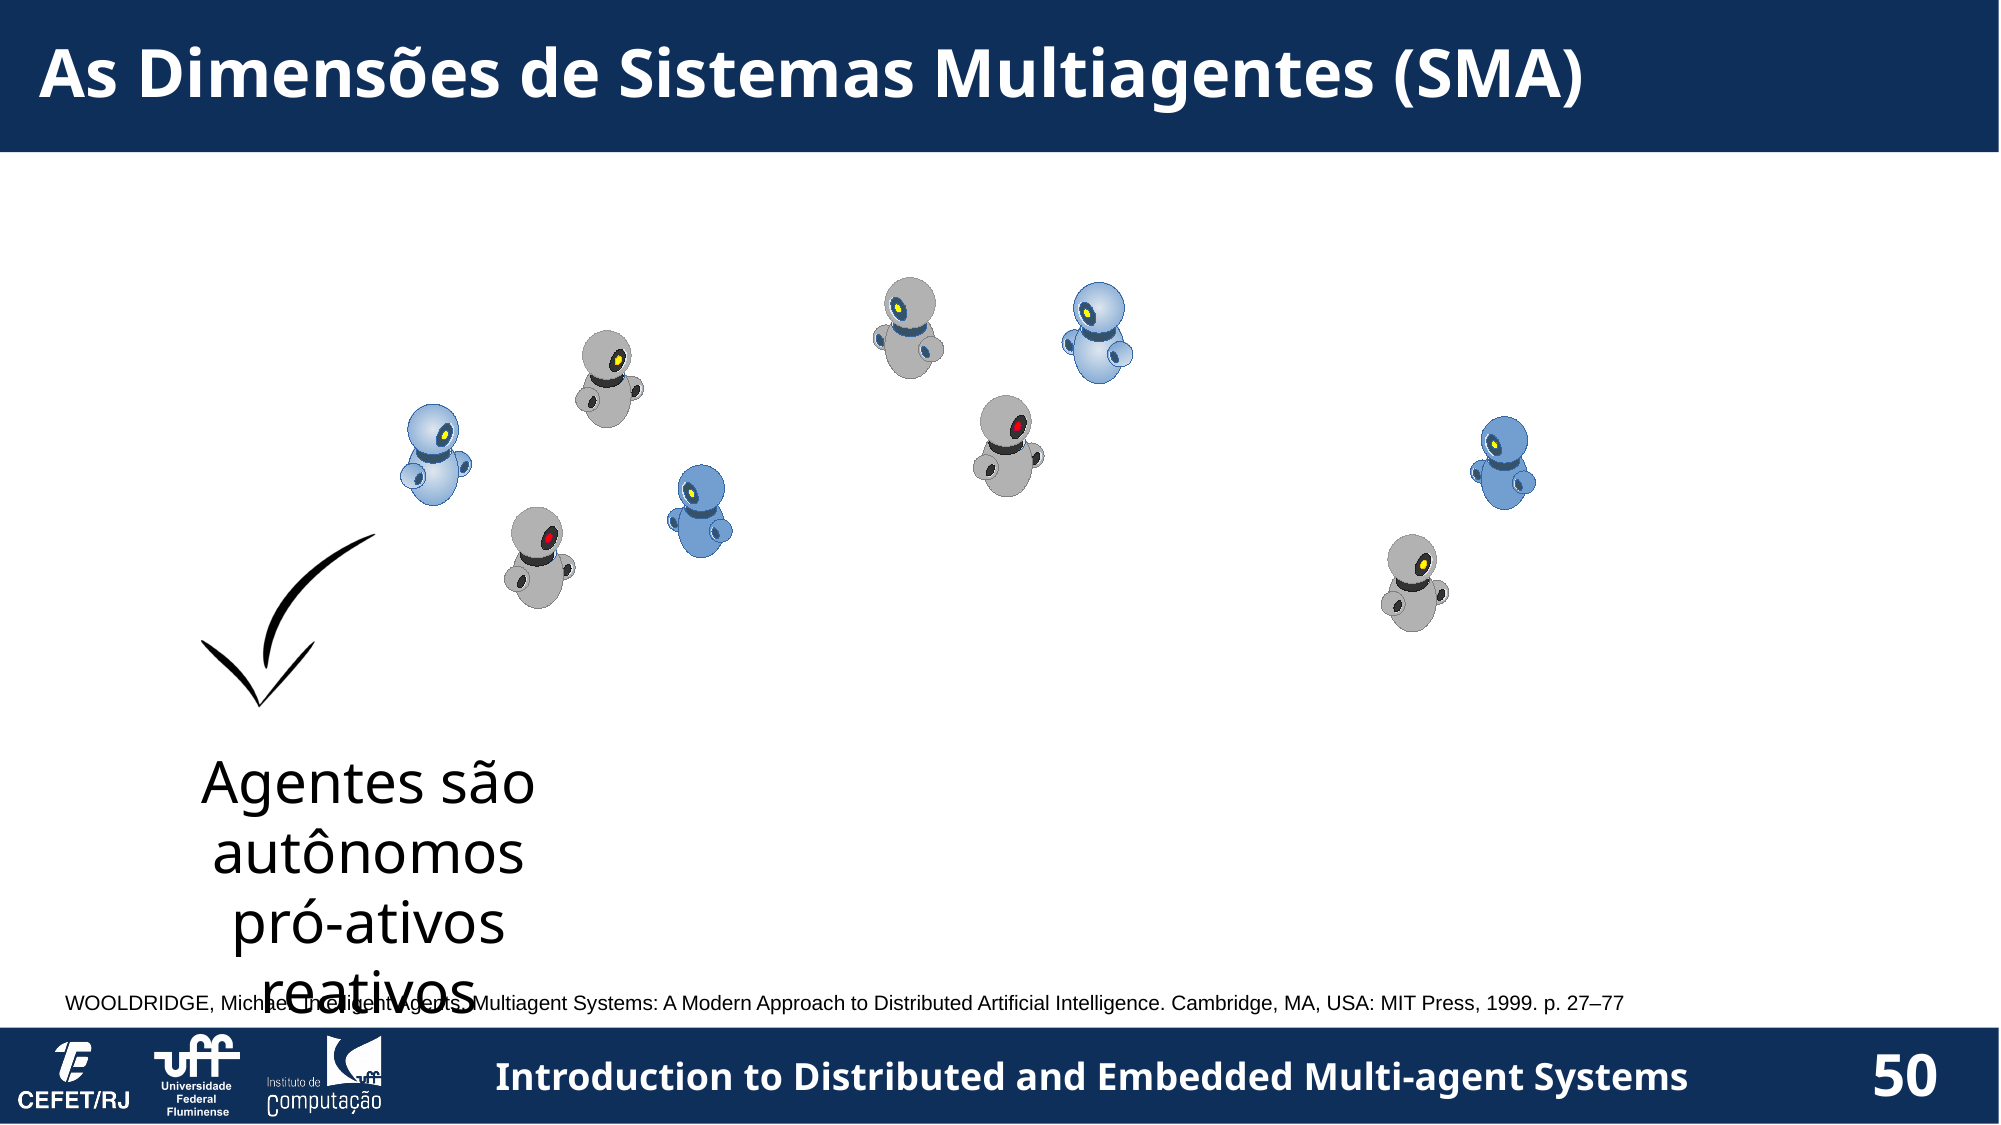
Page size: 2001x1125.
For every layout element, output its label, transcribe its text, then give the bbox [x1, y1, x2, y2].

text_box [504, 507, 576, 609]
text_box [1381, 534, 1449, 632]
picture [18, 1021, 129, 1125]
text_box Agentes são autônomos pró-ativos reativos [29, 738, 709, 1033]
text_box WOOLDRIDGE, Michael. Intelligent Agents. Multiagent Systems: A Modern Approach to Distributed Artificial Intelligence. Cambridge, MA, USA: MIT Press, 1999. p. 27–77 [709, 982, 1969, 1023]
text_box [873, 277, 944, 379]
text_box [400, 404, 472, 506]
text_box [1470, 416, 1536, 510]
picture [153, 1033, 241, 1121]
picture [265, 1033, 383, 1117]
text_box [1061, 282, 1133, 384]
text_box [667, 464, 733, 558]
text_box As Dimensões de Sistemas Multiagentes (SMA) [25, 23, 1999, 119]
text_box [575, 330, 644, 428]
picture [186, 485, 377, 715]
text_box [973, 395, 1045, 497]
